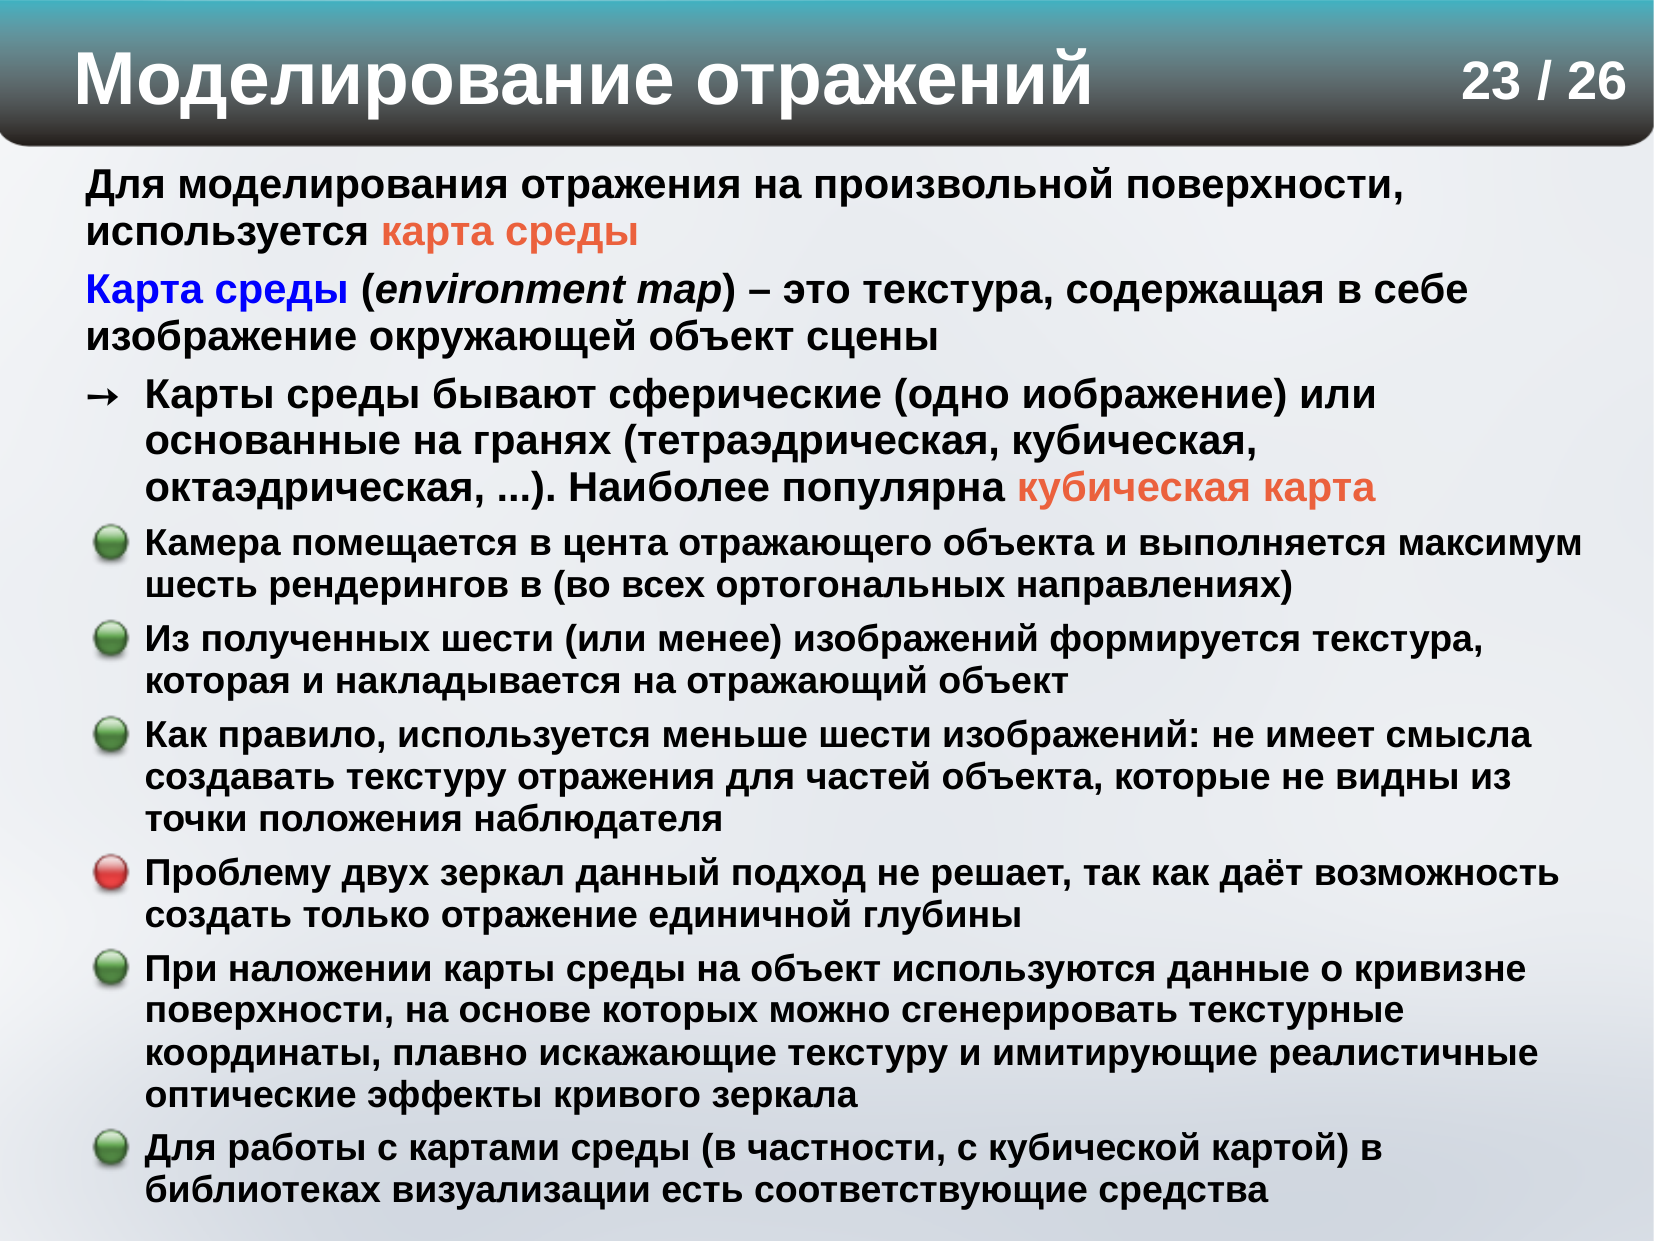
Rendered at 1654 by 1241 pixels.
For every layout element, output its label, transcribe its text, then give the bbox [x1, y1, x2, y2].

text_box <номер> / 26 [1446, 42, 1654, 179]
text_box Для моделирования отражения на произвольной поверхности, используется карта среды Карта среды (environment map) – это текстура, содержащая в себе изображение окружающей объект сцены Карты среды бывают сферические (одно иображение) или основанные на гранях (тетраэдрическая, кубическая, октаэдрическая, ...). Наиболее популярна кубическая карта Камера помещается в цента отражающего объекта и выполняется максимум шесть рендерингов в (во всех ортогональных направлениях) Из полученных шести (или менее) изображений формируется текстура, которая и накладывается на отражающий объект Как правило, используется меньше шести изображений: не имеет смысла создавать текстуру отражения для частей объекта, которые не видны из точки положения наблюдателя Проблему двух зеркал данный подход не решает, так как даёт возможность создать только отражение единичной глубины При наложении карты среды на объект используются данные о кривизне поверхности, на основе которых можно сгенерировать текстурные координаты, плавно искажающие текстуру и имитирующие реалистичные оптические эффекты кривого зеркала Для работы с картами среды (в частности, с кубической картой) в библиотеках визуализации есть соответствующие средства [70, 153, 1625, 1219]
text_box Моделирование отражений [59, 29, 1300, 129]
picture [0, 0, 1654, 1241]
